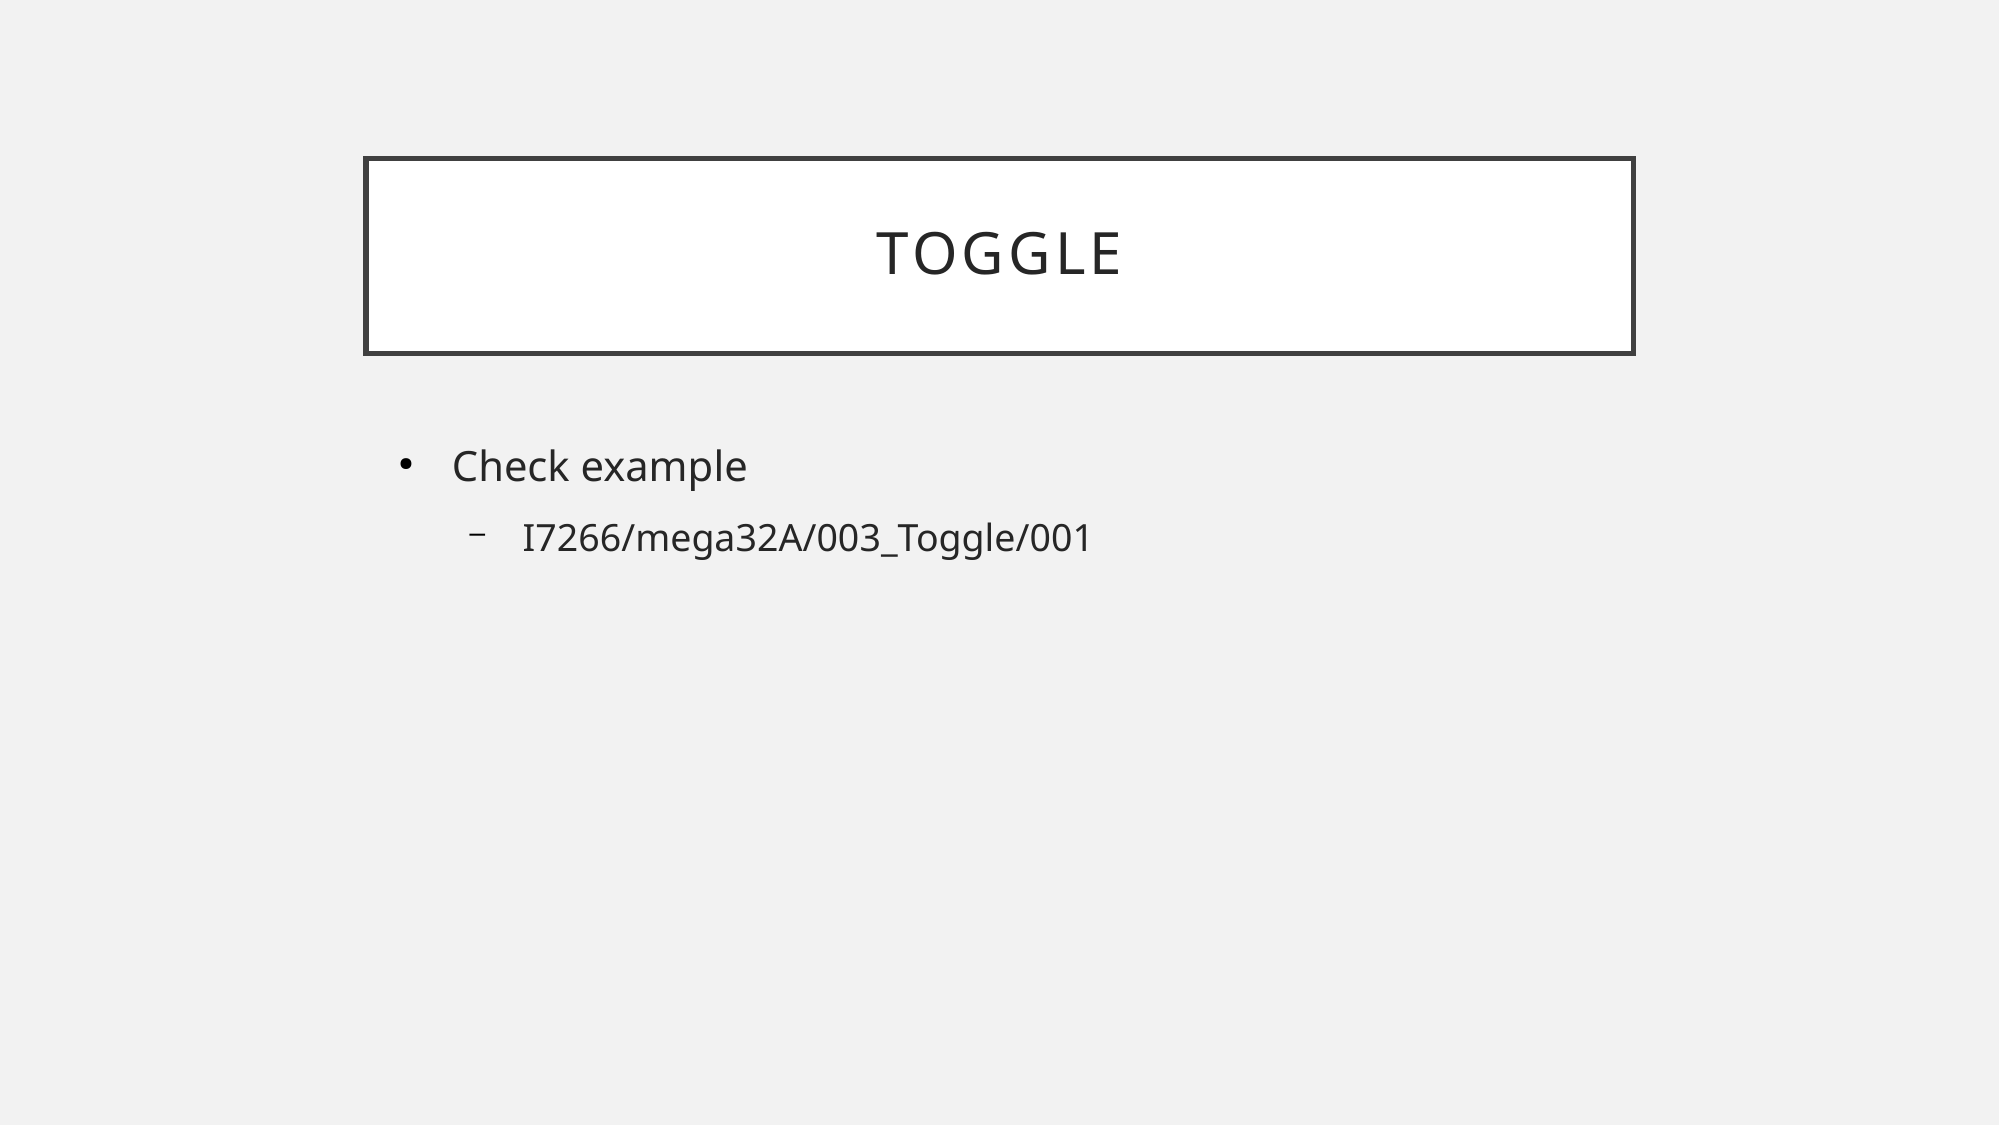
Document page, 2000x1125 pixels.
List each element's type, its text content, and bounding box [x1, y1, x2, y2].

list Check example I7266/mega32A/003_Toggle/001 [365, 432, 1634, 942]
title Toggle [365, 158, 1634, 354]
